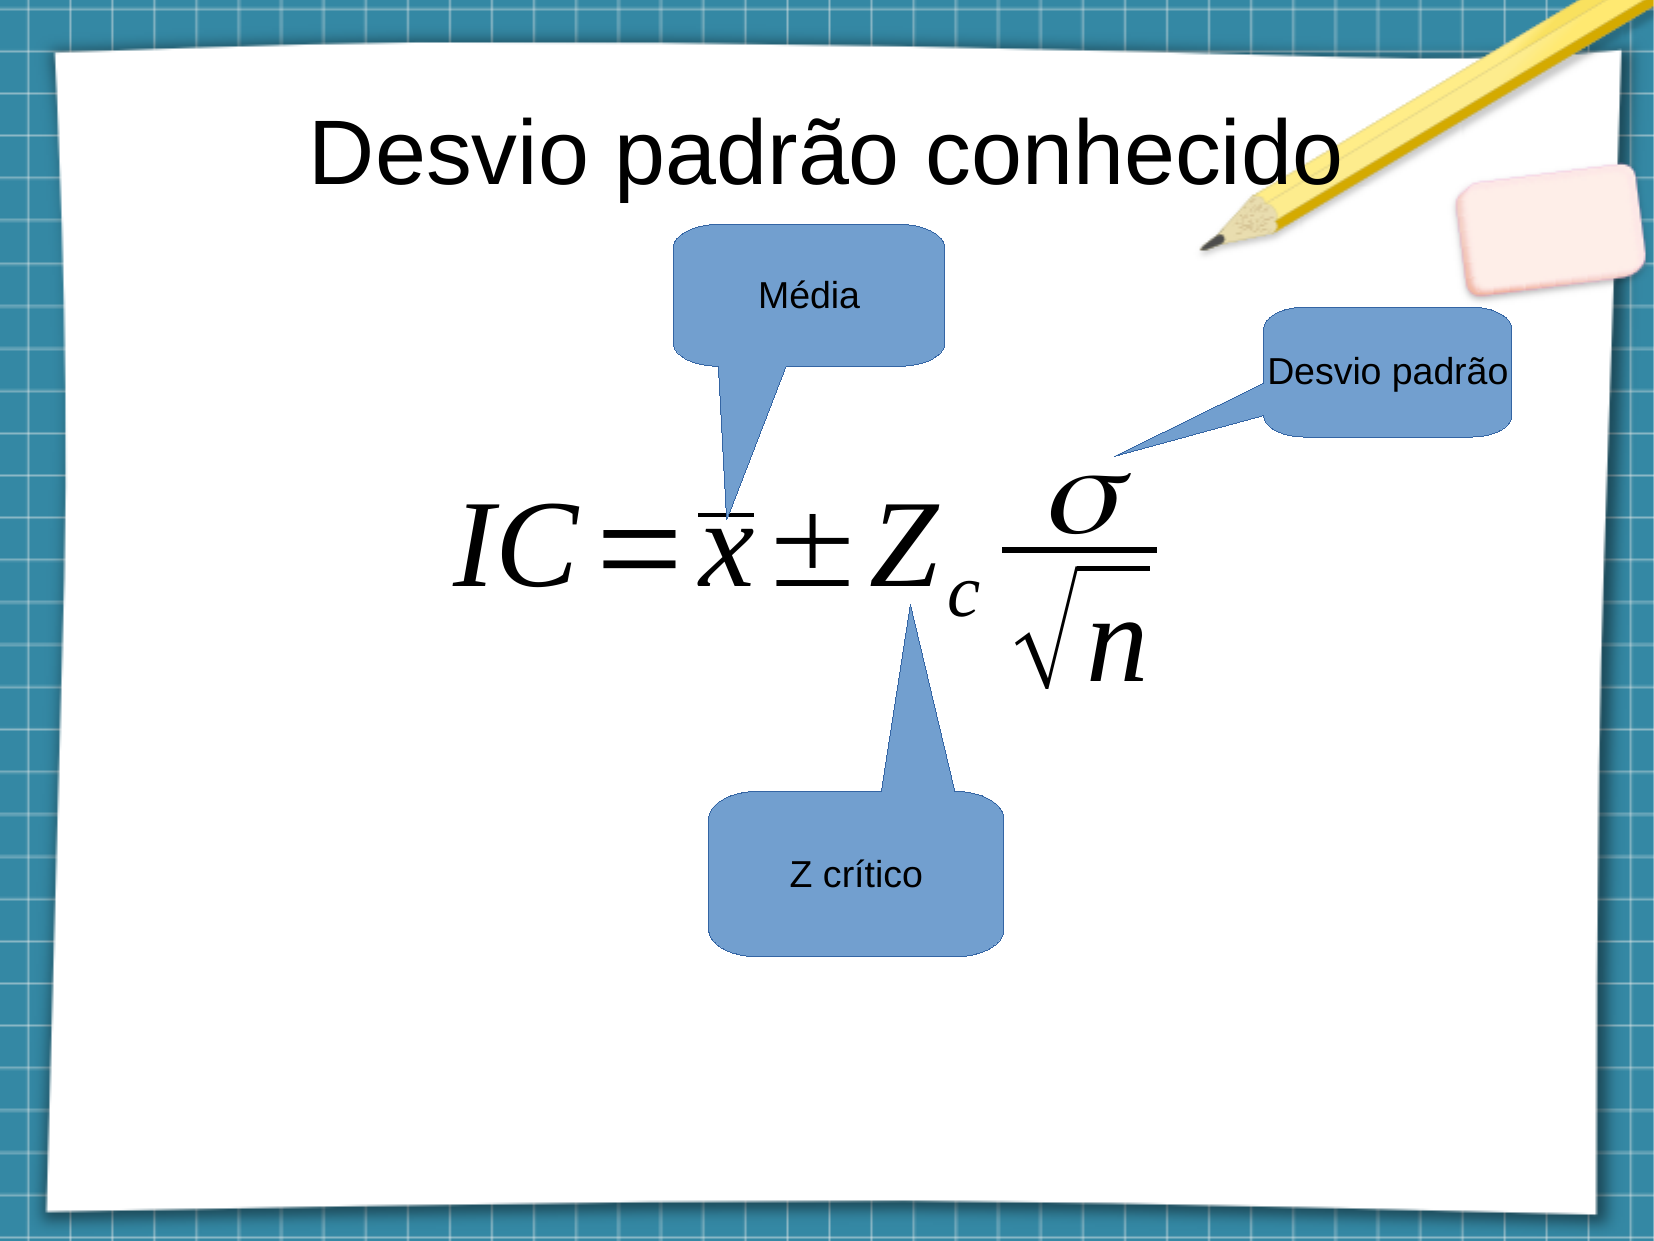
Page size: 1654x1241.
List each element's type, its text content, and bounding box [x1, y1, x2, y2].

chart [441, 467, 1170, 709]
picture [0, 0, 1654, 1241]
title Desvio padrão conhecido [82, 49, 1571, 257]
text_box Média [673, 224, 945, 520]
text_box Desvio padrão [1114, 307, 1512, 457]
text_box Z crítico [708, 604, 1004, 957]
